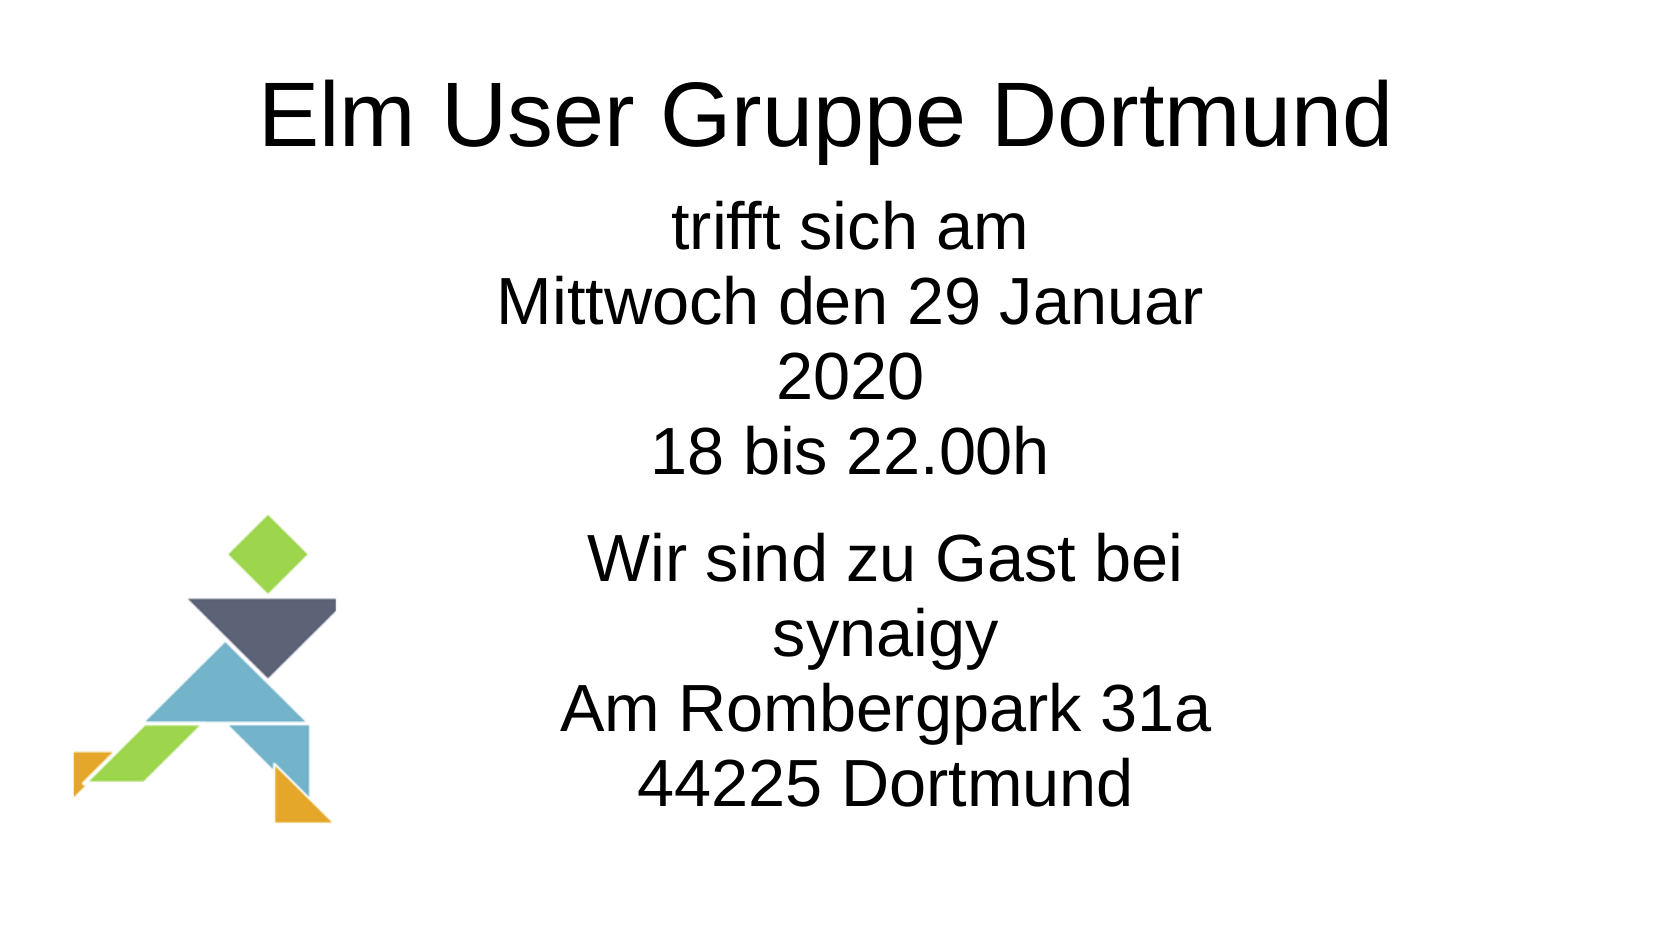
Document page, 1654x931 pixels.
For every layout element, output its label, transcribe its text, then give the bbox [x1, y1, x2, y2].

title Elm User Gruppe Dortmund [82, 37, 1571, 193]
text_box Wir sind zu Gast bei synaigy Am Rombergpark 31a 44225 Dortmund [555, 521, 1217, 821]
subtitle trifft sich am Mittwoch den 29 Januar 2020 18 bis 22.00h [496, 182, 1205, 497]
picture [70, 496, 340, 832]
